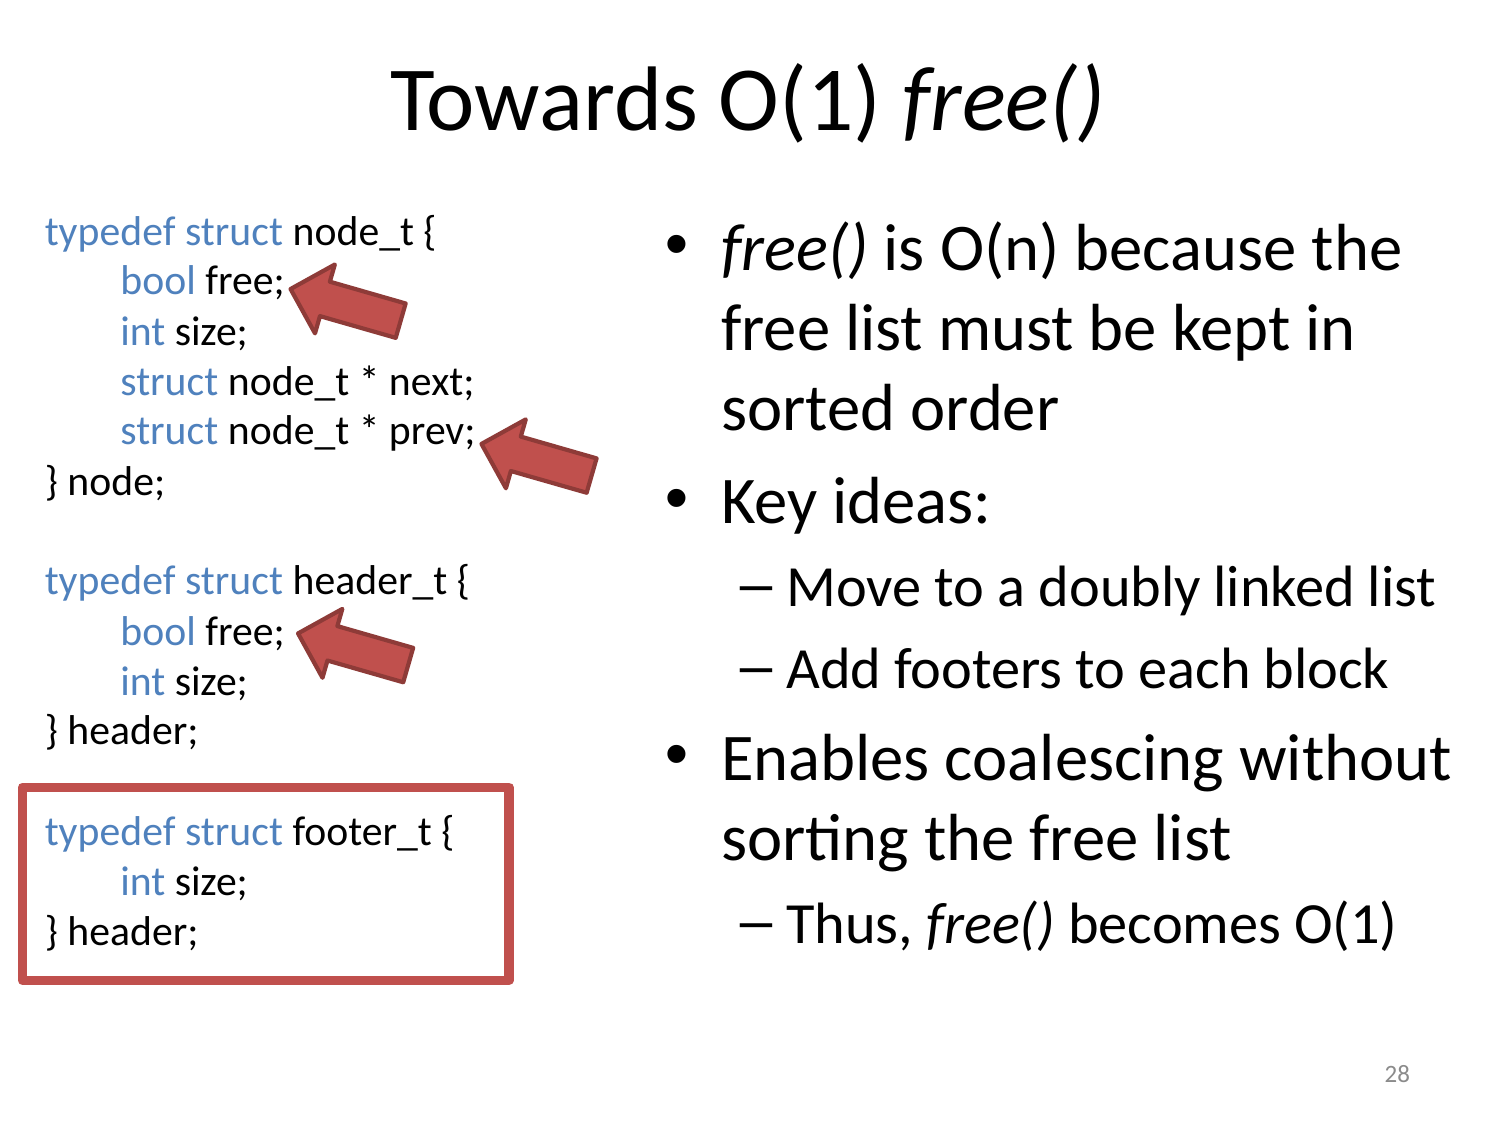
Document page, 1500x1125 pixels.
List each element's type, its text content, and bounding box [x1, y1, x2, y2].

text_box [298, 608, 414, 683]
list free() is O(n) because the free list must be kept in sorted order Key ideas: Move to a doubly linked list Add footers to each block Enables coalescing without sorting the free list Thus, free() becomes O(1) [655, 195, 1476, 986]
text_box typedef struct node_t { bool free; int size; struct node_t * next; struct node_t * prev; } node; typedef struct header_t { bool free; int size; } header; typedef struct footer_t { int size; } header; [30, 195, 655, 1011]
slide_number <number> [1074, 1042, 1425, 1103]
text_box typedef struct node_t { bool free; int size; struct node_t * next; struct node_t * prev; } node; typedef struct header_t { bool free; int size; } header; typedef struct footer_t { int size; } header; [30, 792, 504, 976]
text_box [290, 264, 406, 338]
title Towards O(1) free() [7, 0, 1488, 188]
text_box [481, 419, 597, 493]
